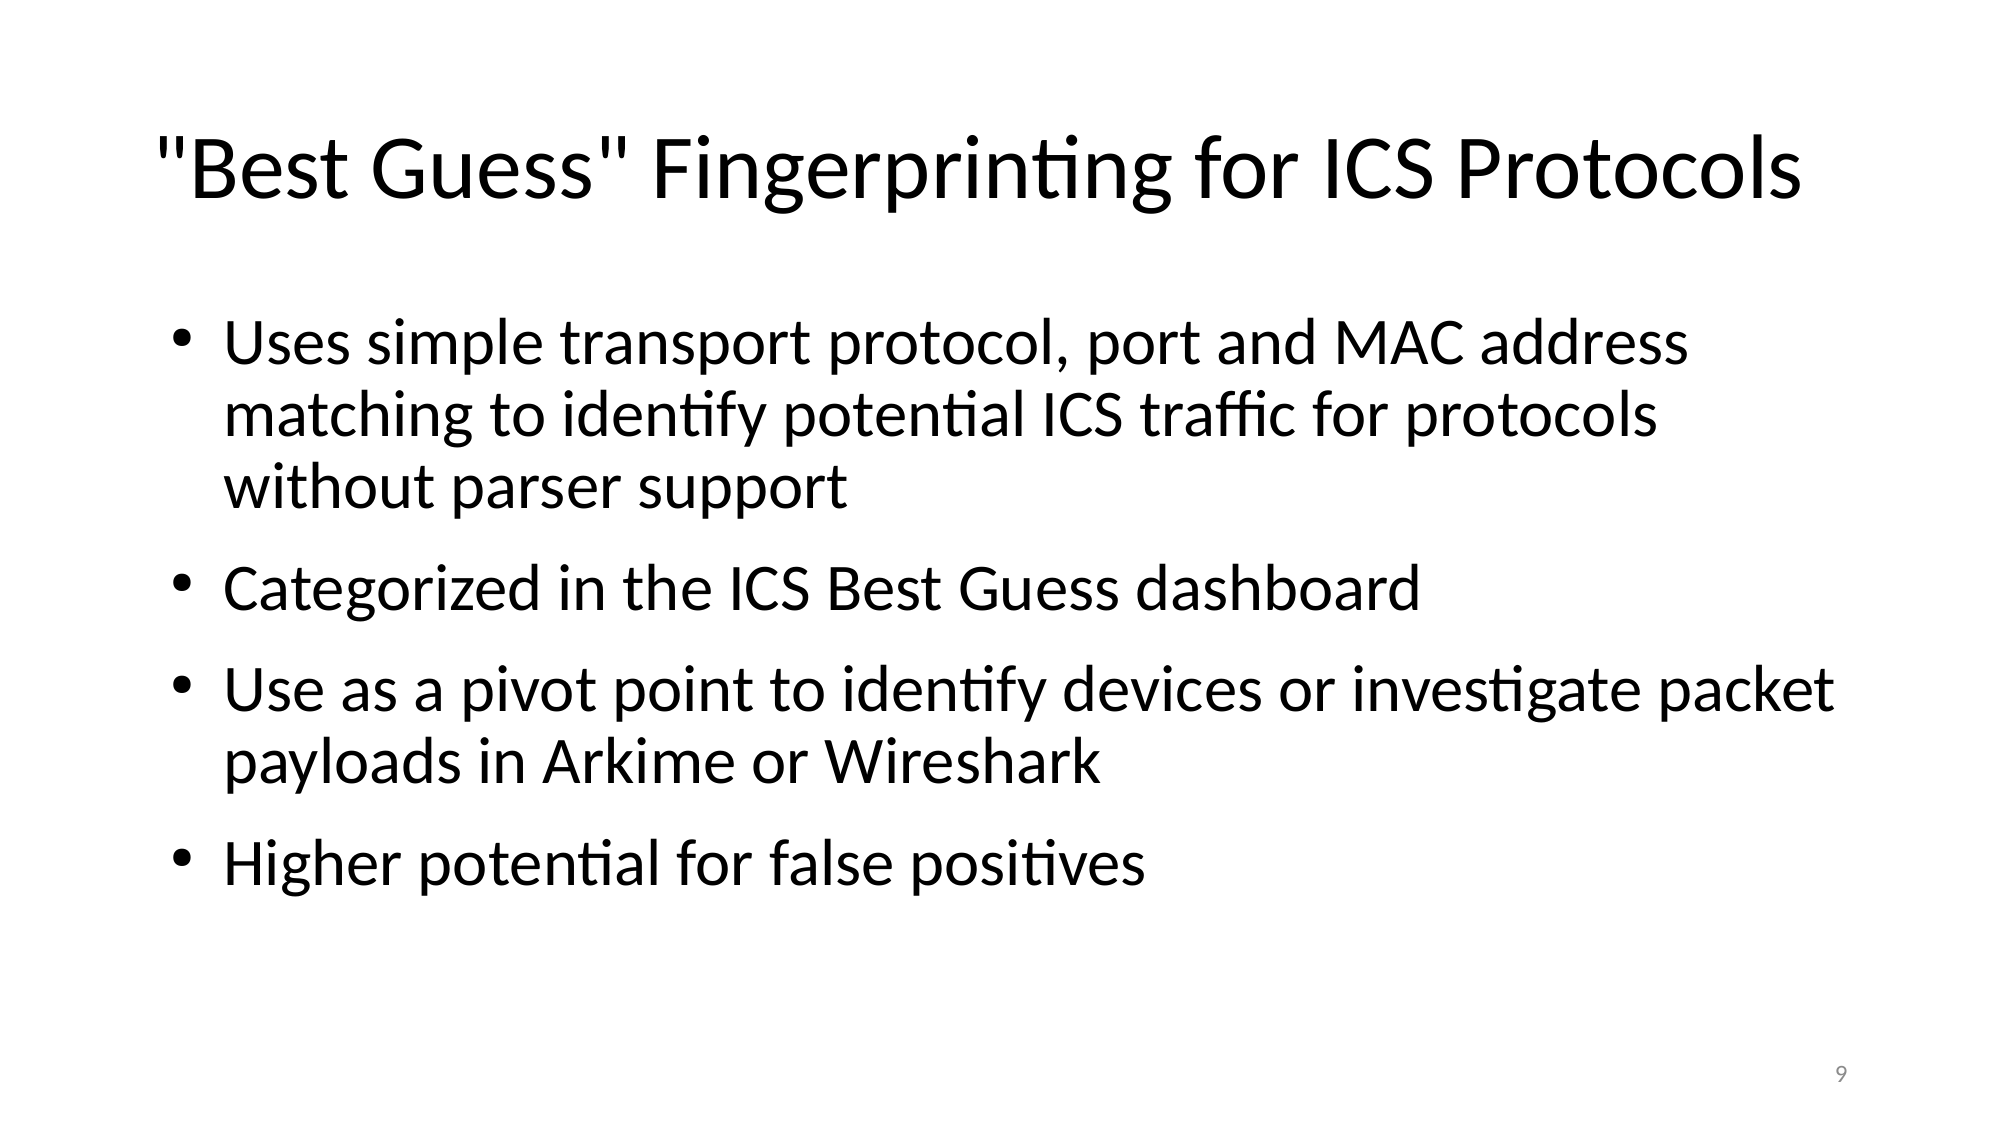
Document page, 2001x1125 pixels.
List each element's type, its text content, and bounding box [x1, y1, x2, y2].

slide_number <number> [1412, 1042, 1863, 1103]
list Uses simple transport protocol, port and MAC address matching to identify potential ICS traffic for protocols without parser support Categorized in the ICS Best Guess dashboard Use as a pivot point to identify devices or investigate packet payloads in Arkime or Wireshark Higher potential for false positives [137, 299, 1863, 1014]
title "Best Guess" Fingerprinting for ICS Protocols [137, 59, 1863, 278]
